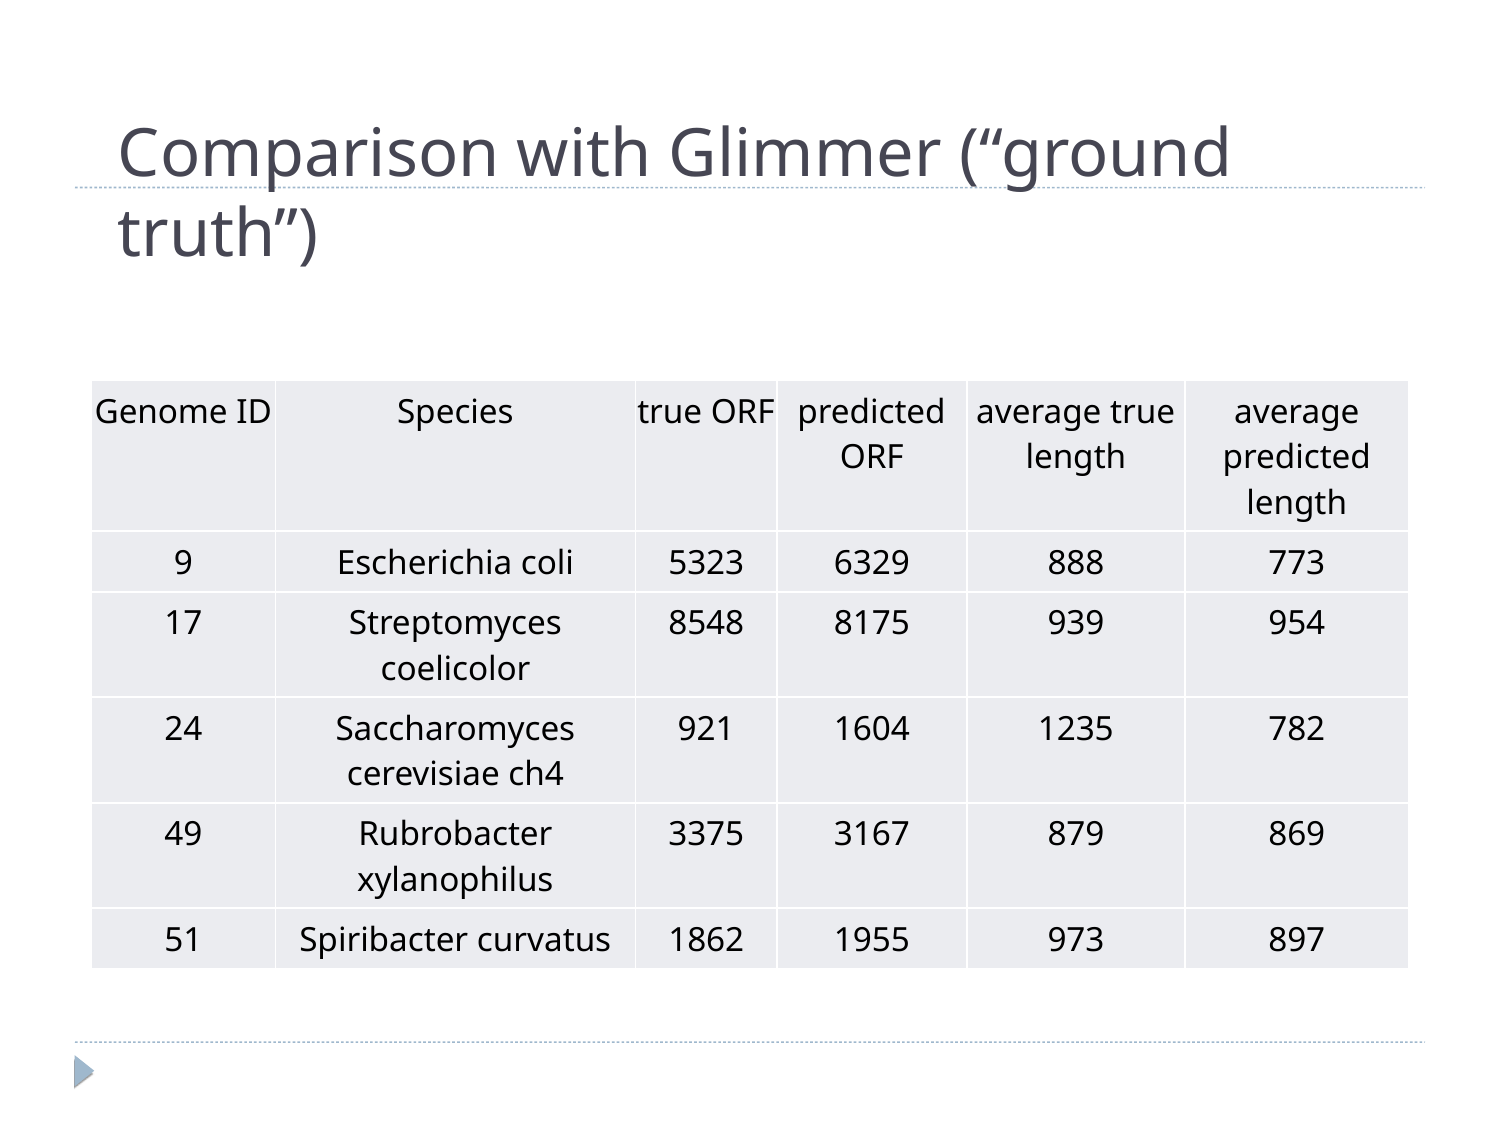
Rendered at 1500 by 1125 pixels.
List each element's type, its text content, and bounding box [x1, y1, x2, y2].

table_header average predicted length [1186, 381, 1408, 530]
table_cell 869 [1186, 804, 1408, 907]
table_cell 17 [92, 593, 275, 696]
table_cell 897 [1186, 909, 1408, 968]
table_header Genome ID [92, 381, 275, 530]
table_header Species [276, 381, 635, 530]
table_cell 24 [92, 698, 275, 802]
table_cell 8175 [778, 593, 966, 696]
table_cell 9 [92, 532, 275, 591]
table_cell 3167 [778, 804, 966, 907]
table_cell 1604 [778, 698, 966, 802]
table_cell 1235 [968, 698, 1184, 802]
table_cell Spiribacter curvatus [276, 909, 635, 968]
table_cell 8548 [636, 593, 776, 696]
table_cell 3375 [636, 804, 776, 907]
table_cell Rubrobacter xylanophilus [276, 804, 635, 907]
table_cell 939 [968, 593, 1184, 696]
table_cell 1955 [778, 909, 966, 968]
table_header true ORF [636, 381, 776, 530]
table_cell 6329 [778, 532, 966, 591]
table_cell Saccharomyces cerevisiae ch4 [276, 698, 635, 802]
table_cell 888 [968, 532, 1184, 591]
table_header average true length [968, 381, 1184, 530]
table_cell 1862 [636, 909, 776, 968]
table_cell 51 [92, 909, 275, 968]
table_cell 782 [1186, 698, 1408, 802]
text_box Comparison with Glimmer (“ground truth”) [103, 59, 1397, 278]
table_cell 5323 [636, 532, 776, 591]
table_cell Streptomyces coelicolor [276, 593, 635, 696]
table_cell 921 [636, 698, 776, 802]
table_cell 879 [968, 804, 1184, 907]
table_header predicted ORF [778, 381, 966, 530]
table_cell 49 [92, 804, 275, 907]
table_cell Escherichia coli [276, 532, 635, 591]
table_cell 973 [968, 909, 1184, 968]
table_cell 773 [1186, 532, 1408, 591]
table_cell 954 [1186, 593, 1408, 696]
